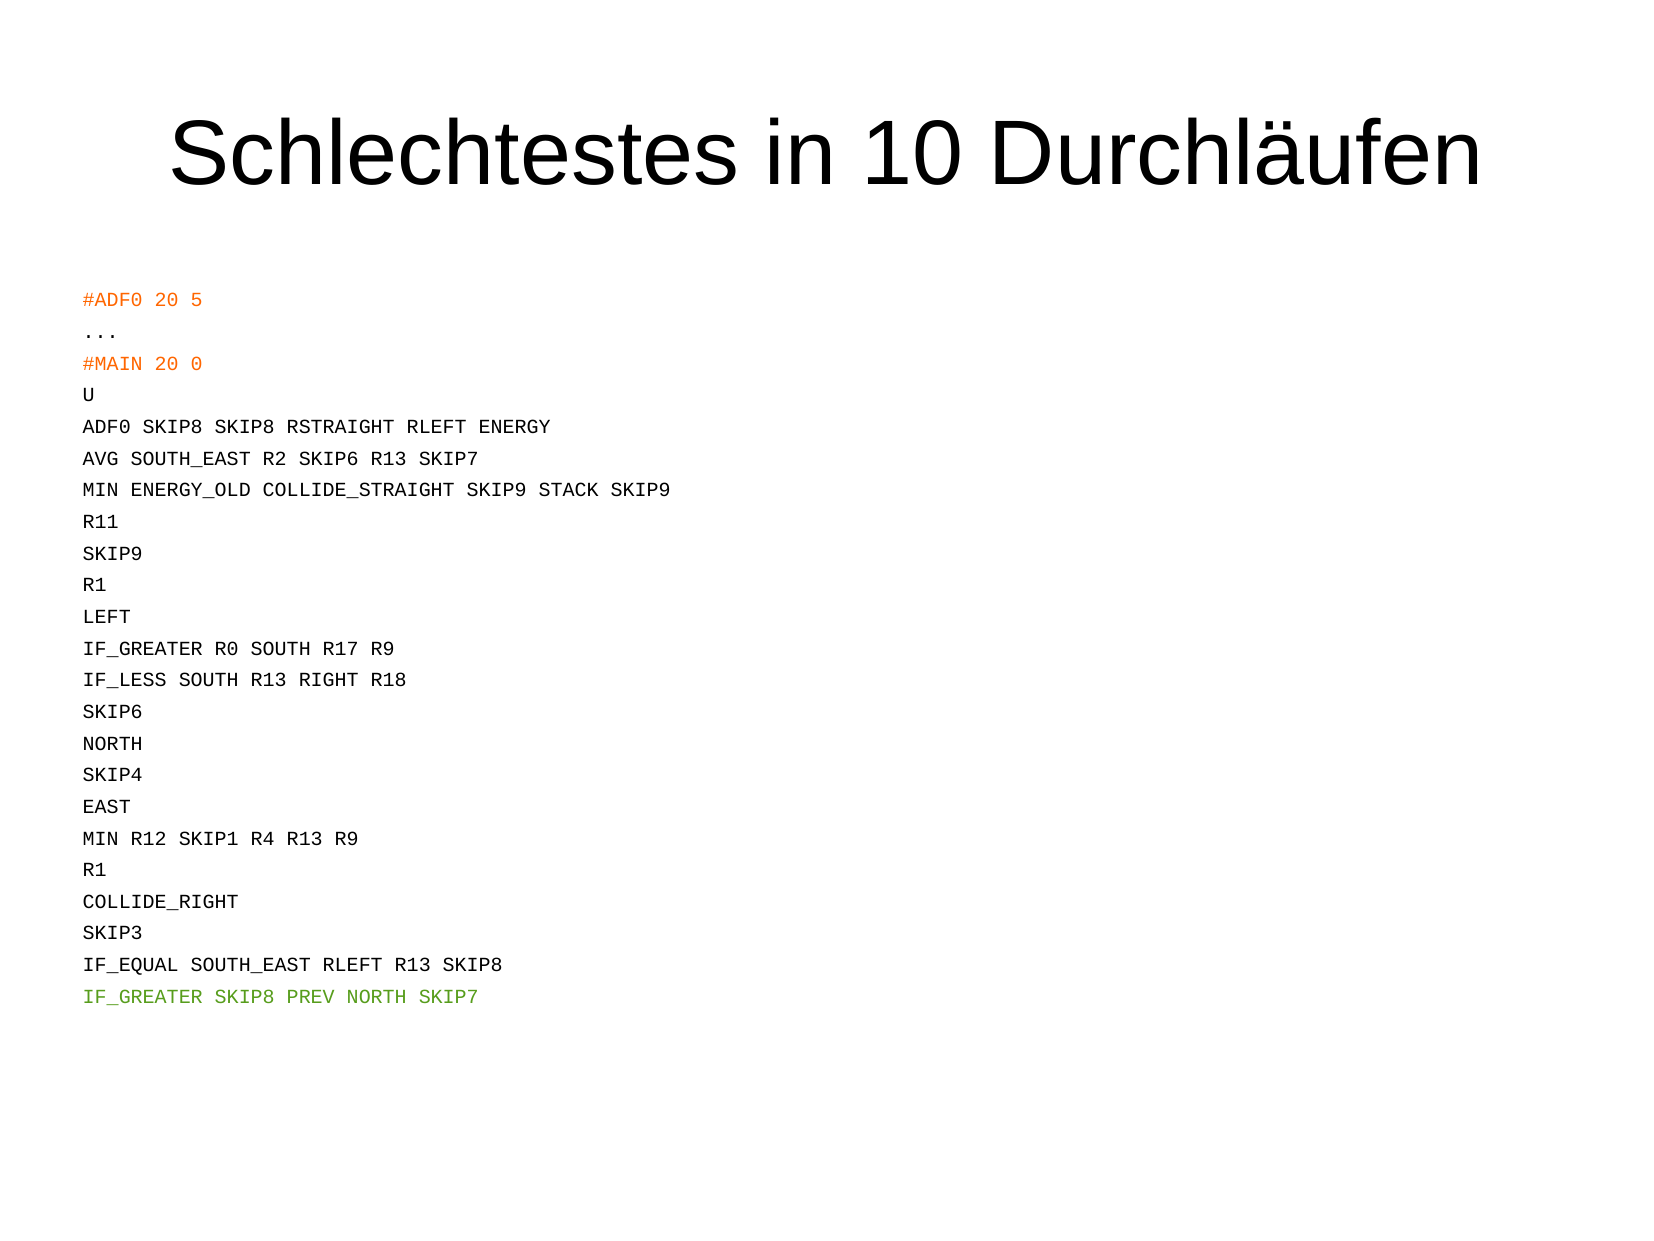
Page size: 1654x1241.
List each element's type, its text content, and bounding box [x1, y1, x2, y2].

title Schlechtestes in 10 Durchläufen [82, 49, 1571, 257]
list #ADF0 20 5 ... #MAIN 20 0 U ADF0 SKIP8 SKIP8 RSTRAIGHT RLEFT ENERGY AVG SOUTH_EAST R2 SKIP6 R13 SKIP7 MIN ENERGY_OLD COLLIDE_STRAIGHT SKIP9 STACK SKIP9 R11 SKIP9 R1 LEFT IF_GREATER R0 SOUTH R17 R9 IF_LESS SOUTH R13 RIGHT R18 SKIP6 NORTH SKIP4 EAST MIN R12 SKIP1 R4 R13 R9 R1 COLLIDE_RIGHT SKIP3 IF_EQUAL SOUTH_EAST RLEFT R13 SKIP8 IF_GREATER SKIP8 PREV NORTH SKIP7 [82, 290, 1571, 1010]
